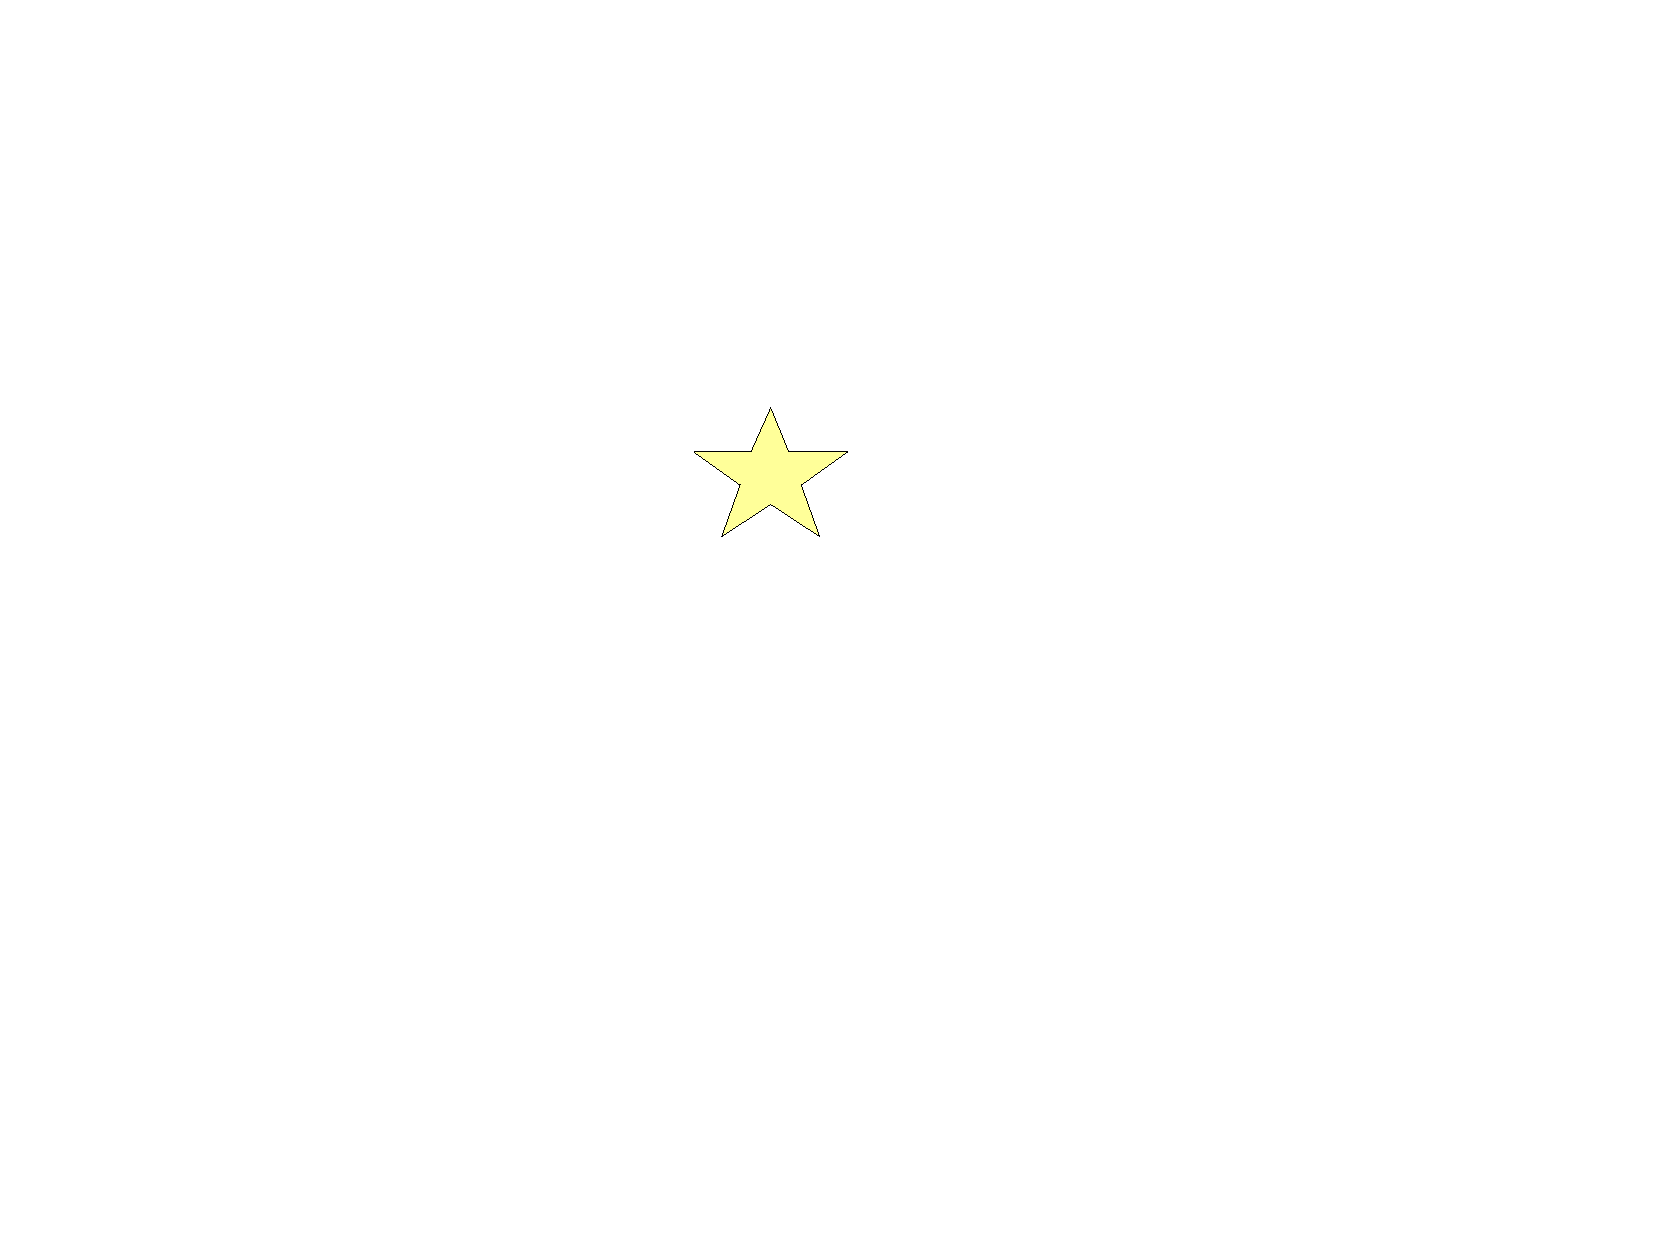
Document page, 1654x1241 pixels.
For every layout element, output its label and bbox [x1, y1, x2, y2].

text_box [694, 407, 848, 537]
